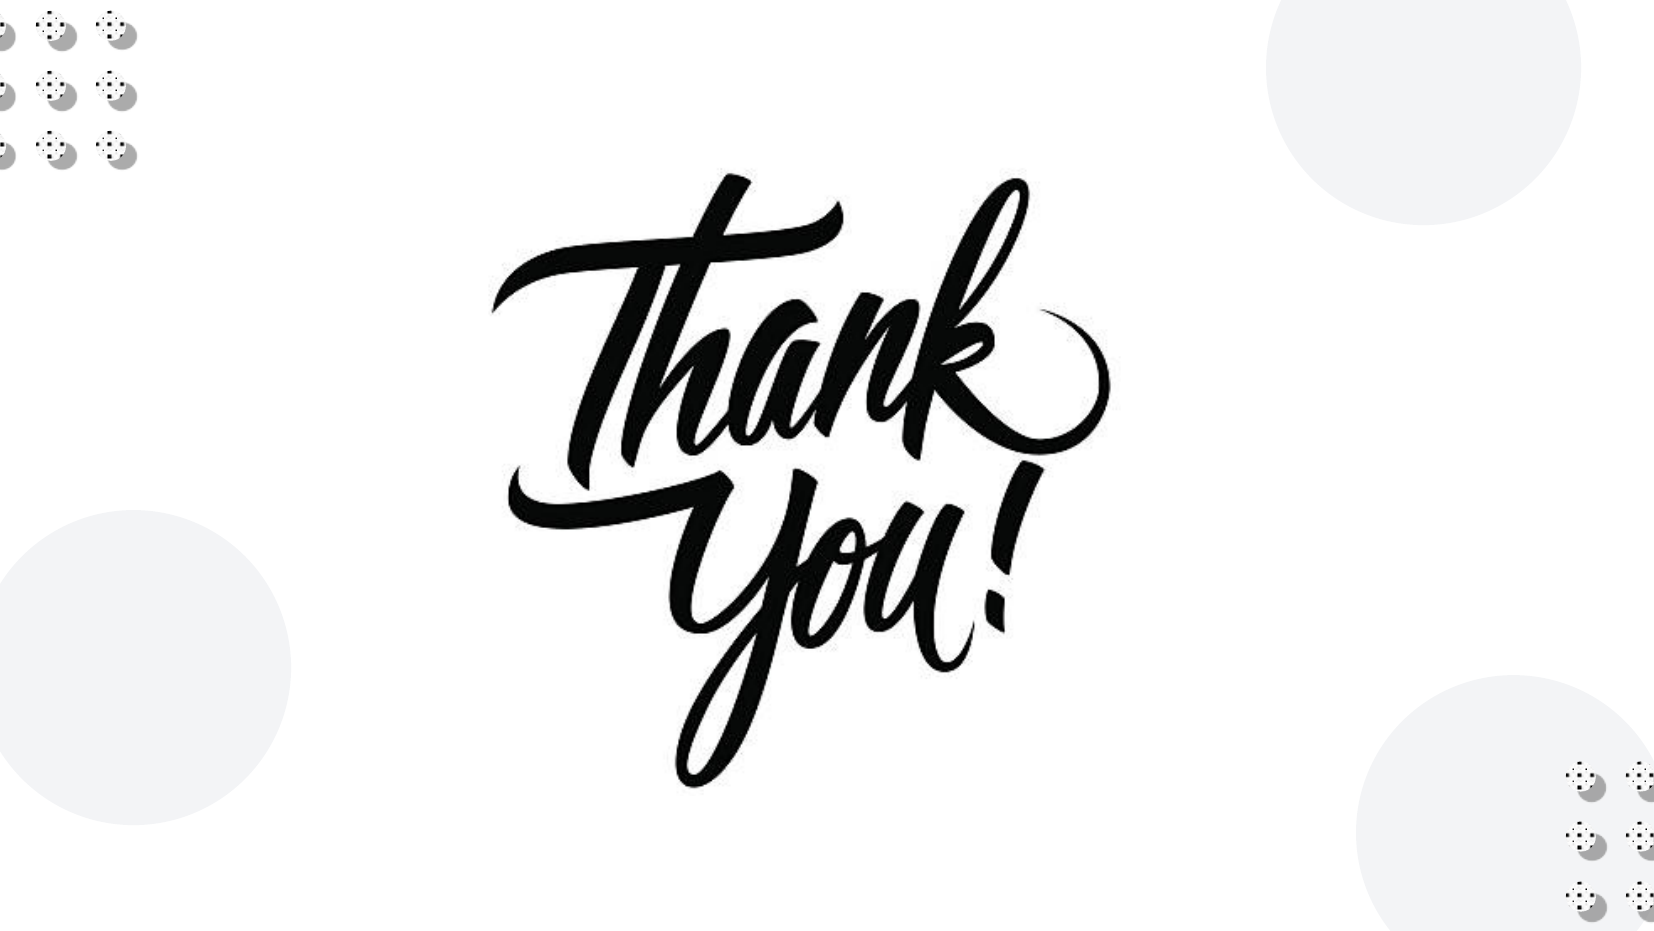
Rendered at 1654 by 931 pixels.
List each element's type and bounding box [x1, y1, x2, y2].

picture [95, 10, 126, 41]
picture [0, 13, 6, 38]
picture [35, 130, 67, 161]
picture [1565, 761, 1596, 792]
picture [0, 133, 7, 158]
picture [1625, 761, 1654, 792]
picture [95, 130, 127, 161]
picture [35, 70, 66, 101]
picture [1565, 821, 1596, 852]
picture [1625, 821, 1654, 852]
picture [1565, 881, 1596, 912]
picture [1625, 881, 1654, 912]
picture [0, 73, 6, 98]
picture [35, 10, 66, 41]
picture [386, 132, 1175, 796]
picture [95, 70, 126, 101]
